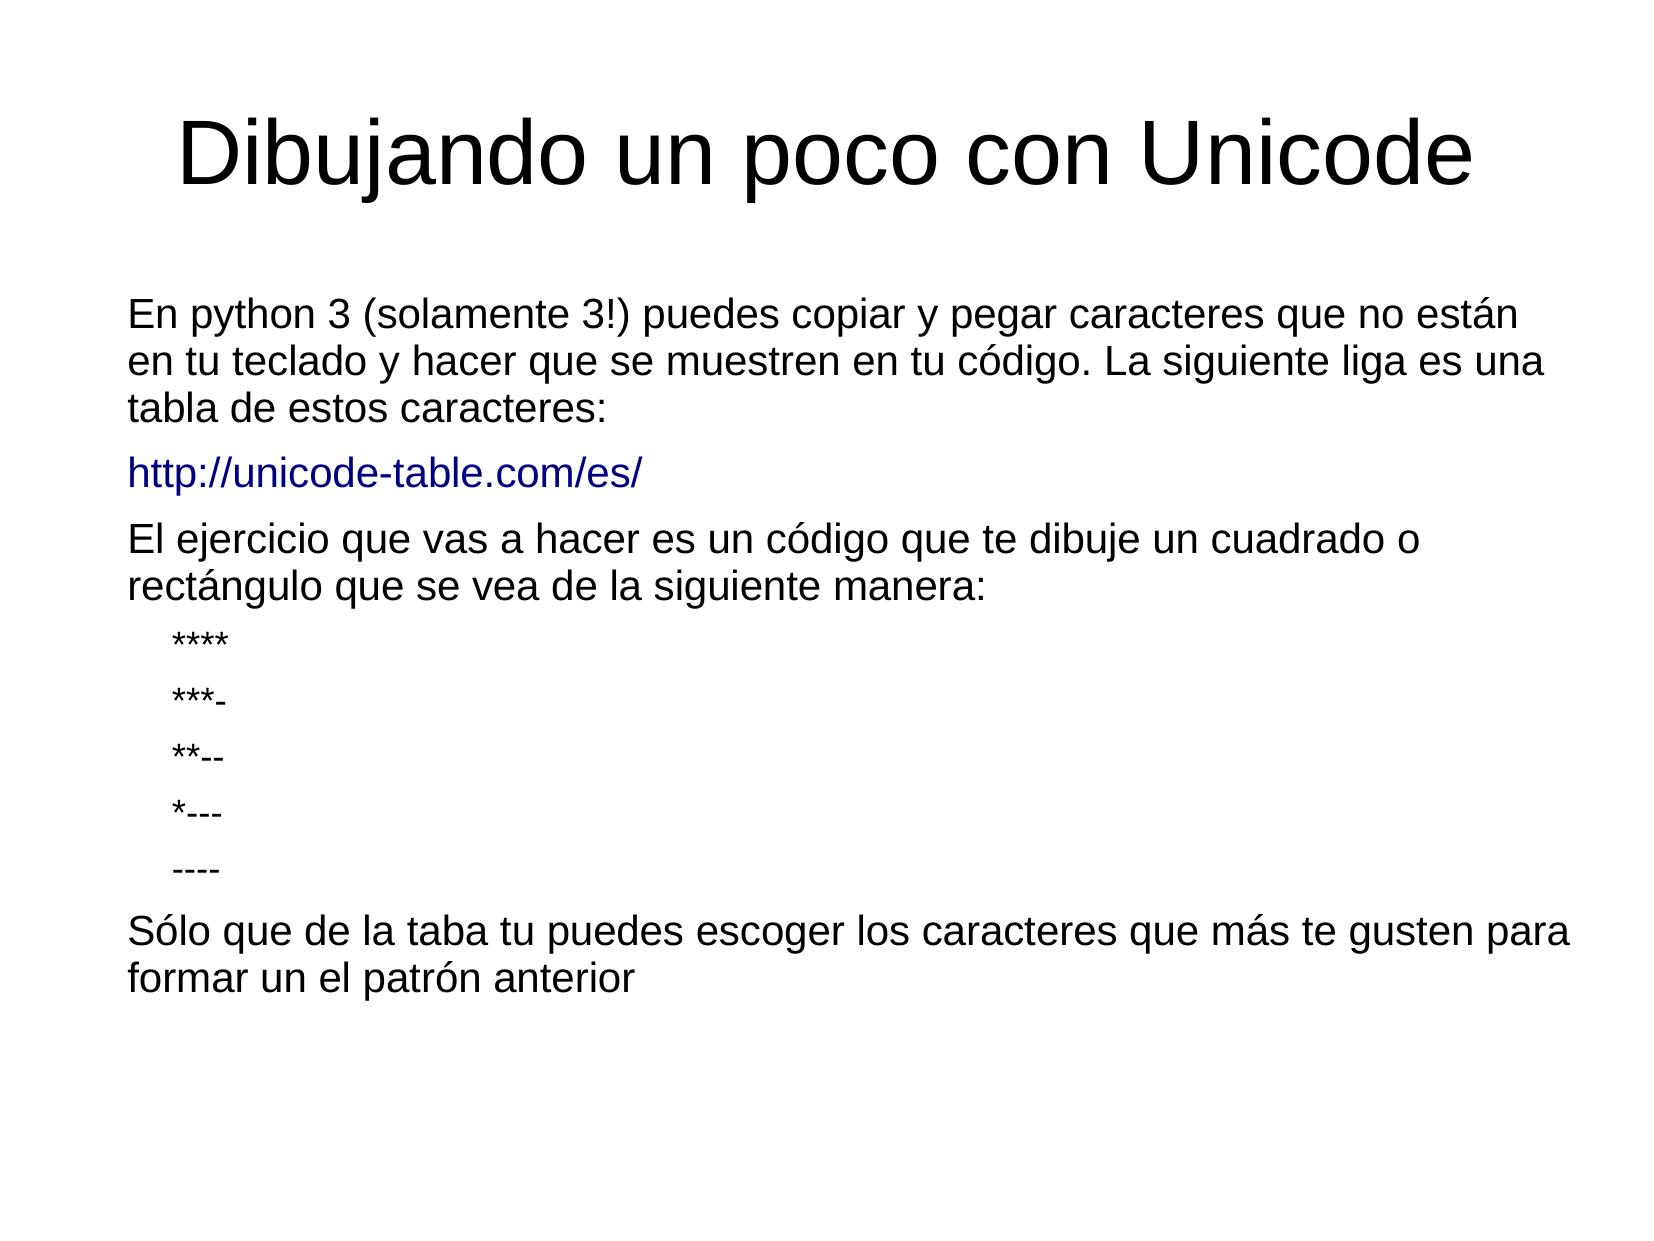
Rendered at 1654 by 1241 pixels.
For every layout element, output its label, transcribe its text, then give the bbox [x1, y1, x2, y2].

list En python 3 (solamente 3!) puedes copiar y pegar caracteres que no están en tu teclado y hacer que se muestren en tu código. La siguiente liga es una tabla de estos caracteres: http://unicode-table.com/es/ El ejercicio que vas a hacer es un código que te dibuje un cuadrado o rectángulo que se vea de la siguiente manera: **** ***- **-- *--- ---- Sólo que de la taba tu puedes escoger los caracteres que más te gusten para formar un el patrón anterior [82, 290, 1571, 1010]
title Dibujando un poco con Unicode [82, 49, 1571, 257]
